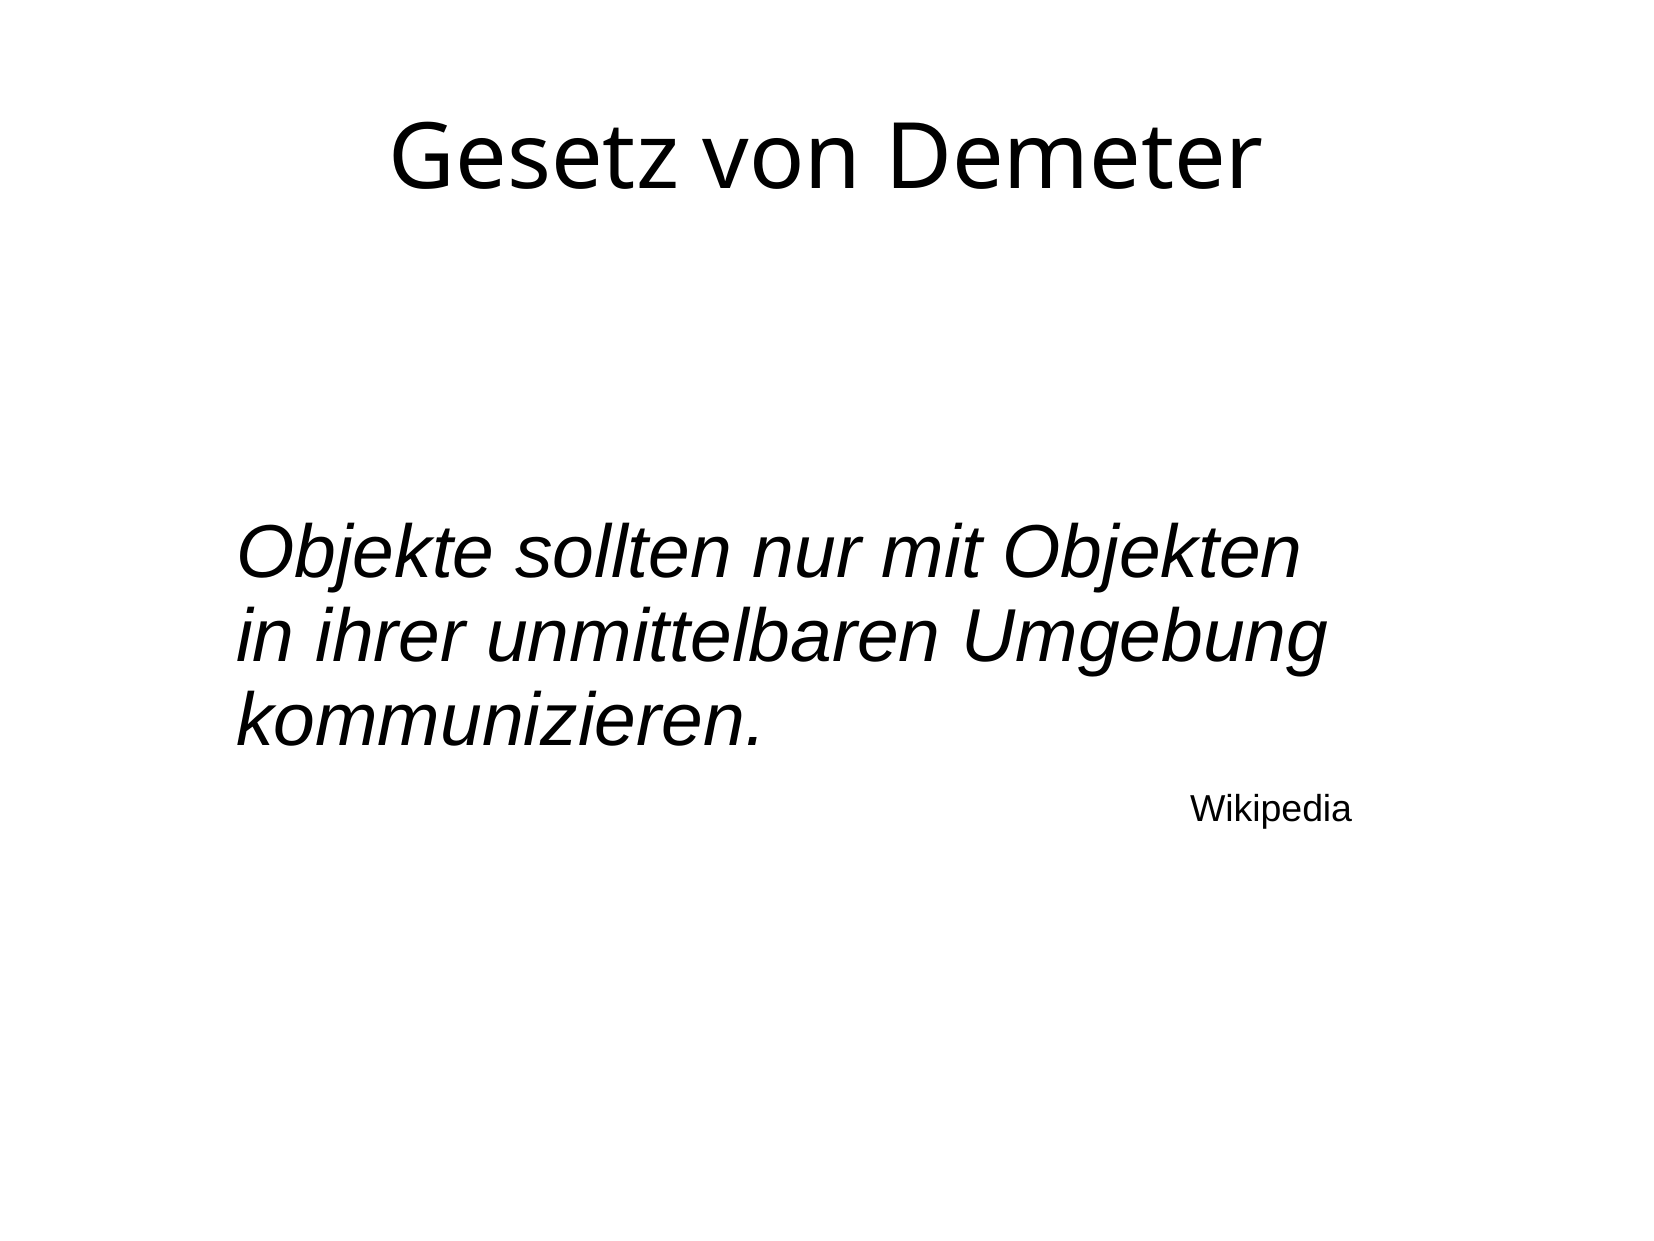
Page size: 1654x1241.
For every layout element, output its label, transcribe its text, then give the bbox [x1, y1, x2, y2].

text_box Objekte sollten nur mit Objekten in ihrer unmittelbaren Umgebung kommunizieren. [221, 502, 1433, 779]
text_box Wikipedia [1175, 780, 1422, 852]
title Gesetz von Demeter [82, 56, 1571, 250]
